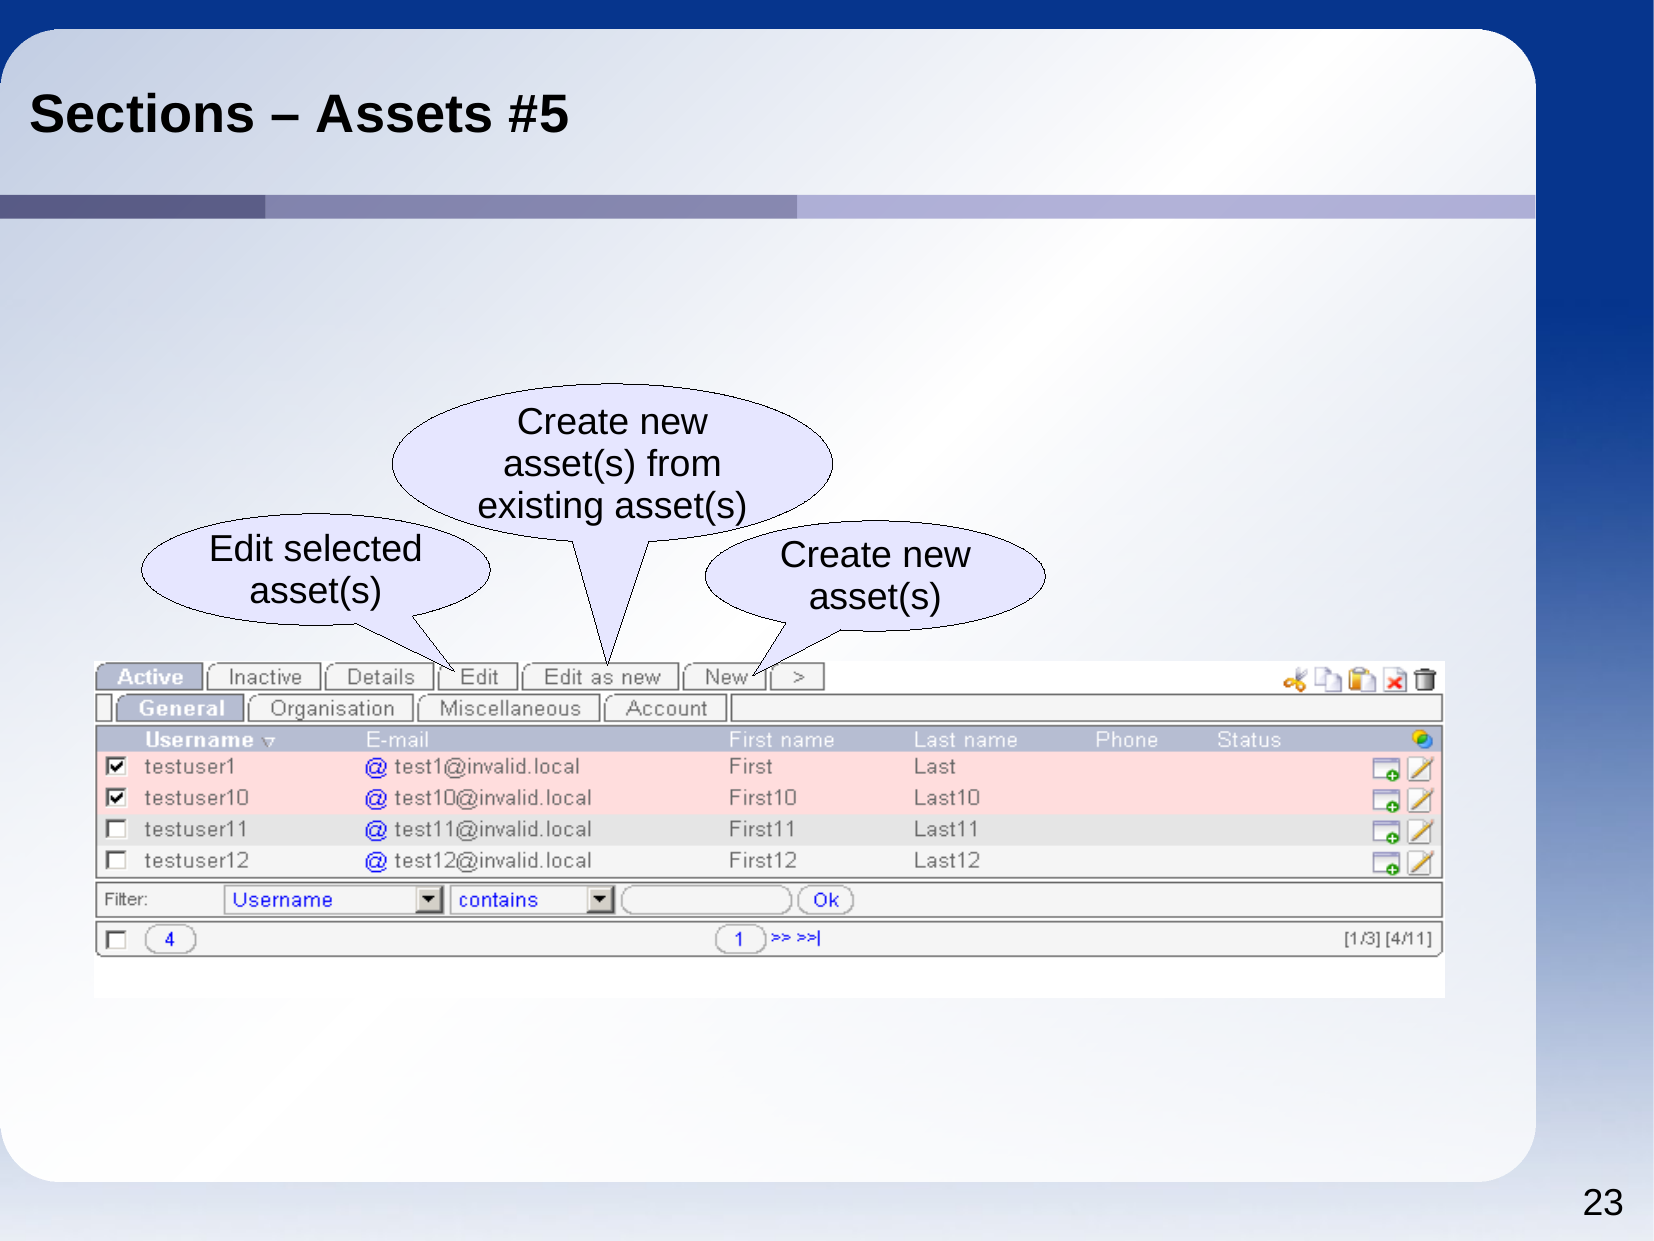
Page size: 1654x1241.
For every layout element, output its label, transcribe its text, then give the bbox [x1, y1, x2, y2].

text_box Create new asset(s) from existing asset(s) [392, 383, 833, 666]
text_box Edit selected asset(s) [141, 513, 491, 672]
title Sections – Assets #5 [29, 49, 1506, 178]
picture [94, 661, 1445, 998]
picture [0, 0, 1654, 1241]
text_box Create new asset(s) [705, 520, 1046, 676]
